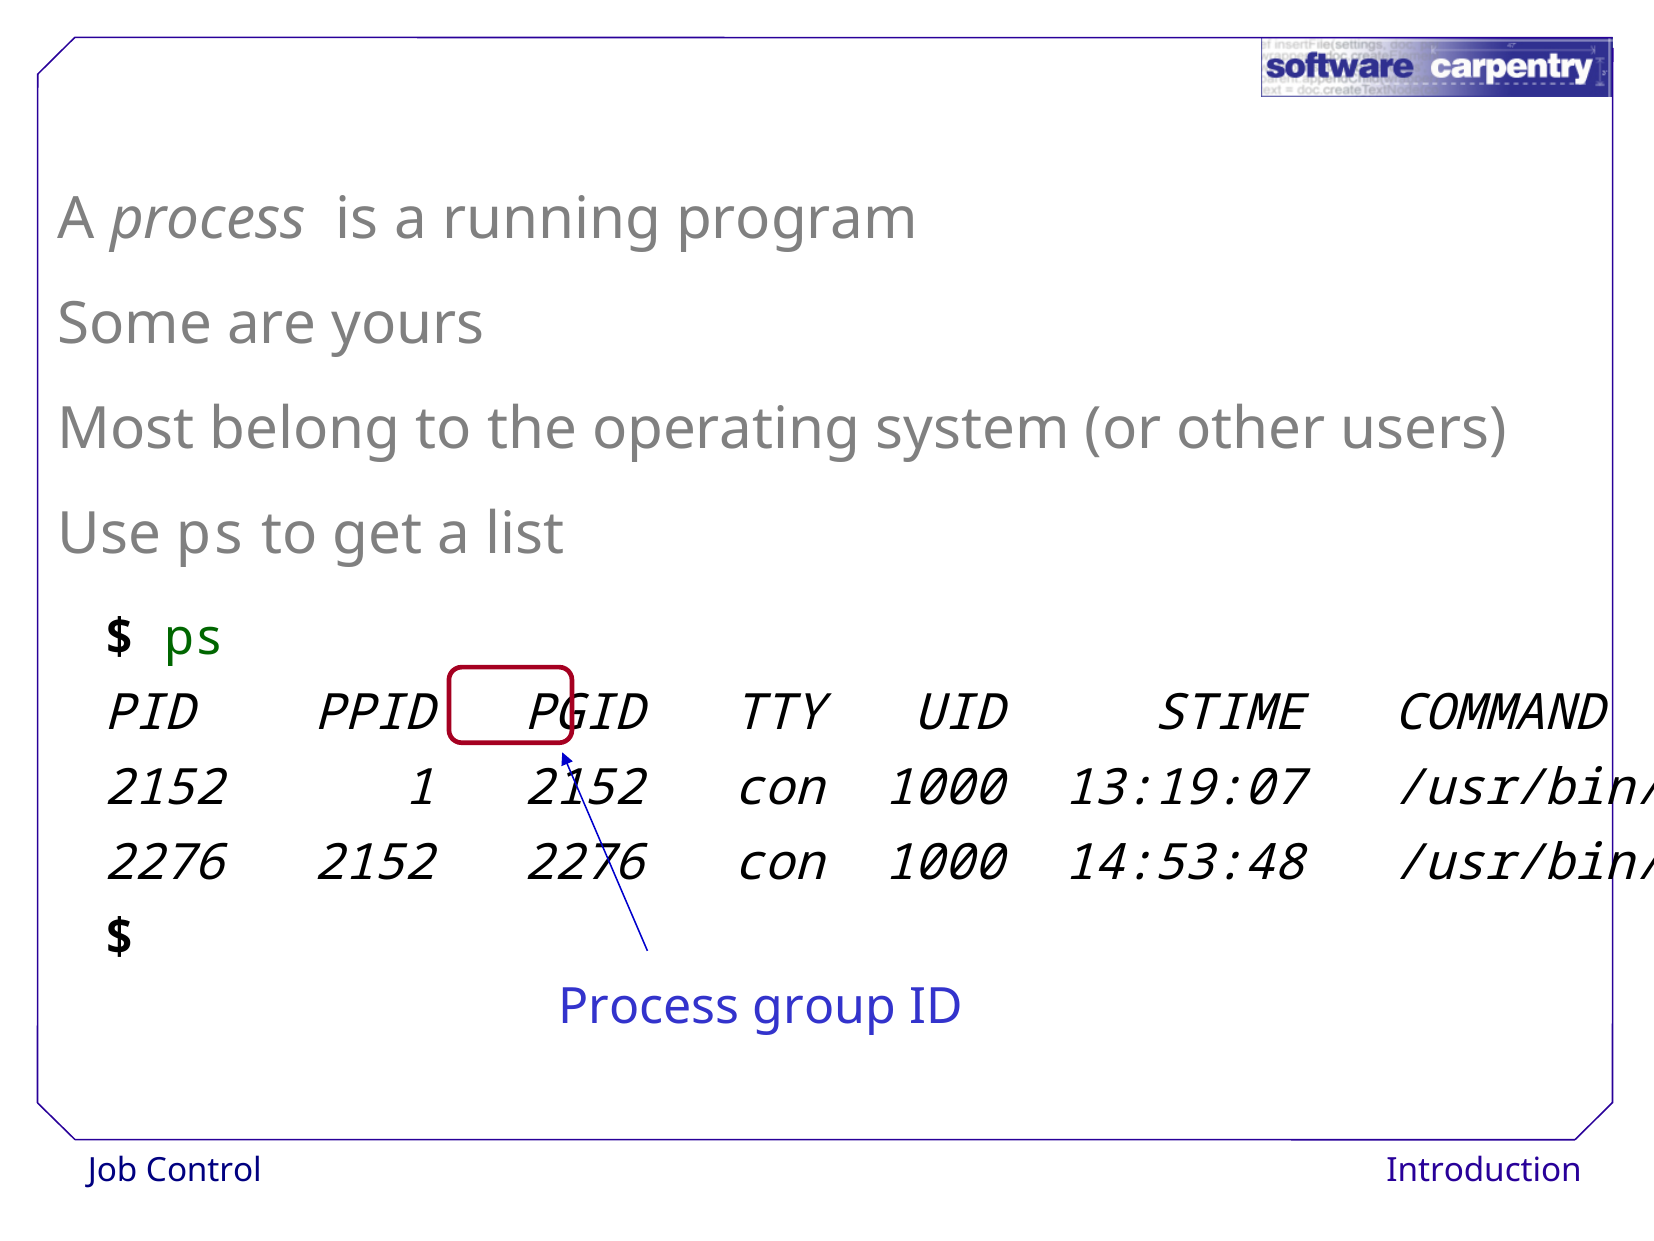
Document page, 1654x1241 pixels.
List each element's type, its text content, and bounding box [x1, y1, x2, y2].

text_box A process is a running program Some are yours Most belong to the operating system (or other users) Use ps to get a list [42, 137, 1654, 574]
text_box $ ps PID PPID PGID TTY UID STIME COMMAND 2152 1 2152 con 1000 13:19:07 /usr/bin/bash 2276 2152 2276 con 1000 14:53:48 /usr/bin/ps $ [89, 582, 1512, 980]
picture [1261, 39, 1613, 97]
text_box Process group ID [543, 950, 1376, 1112]
